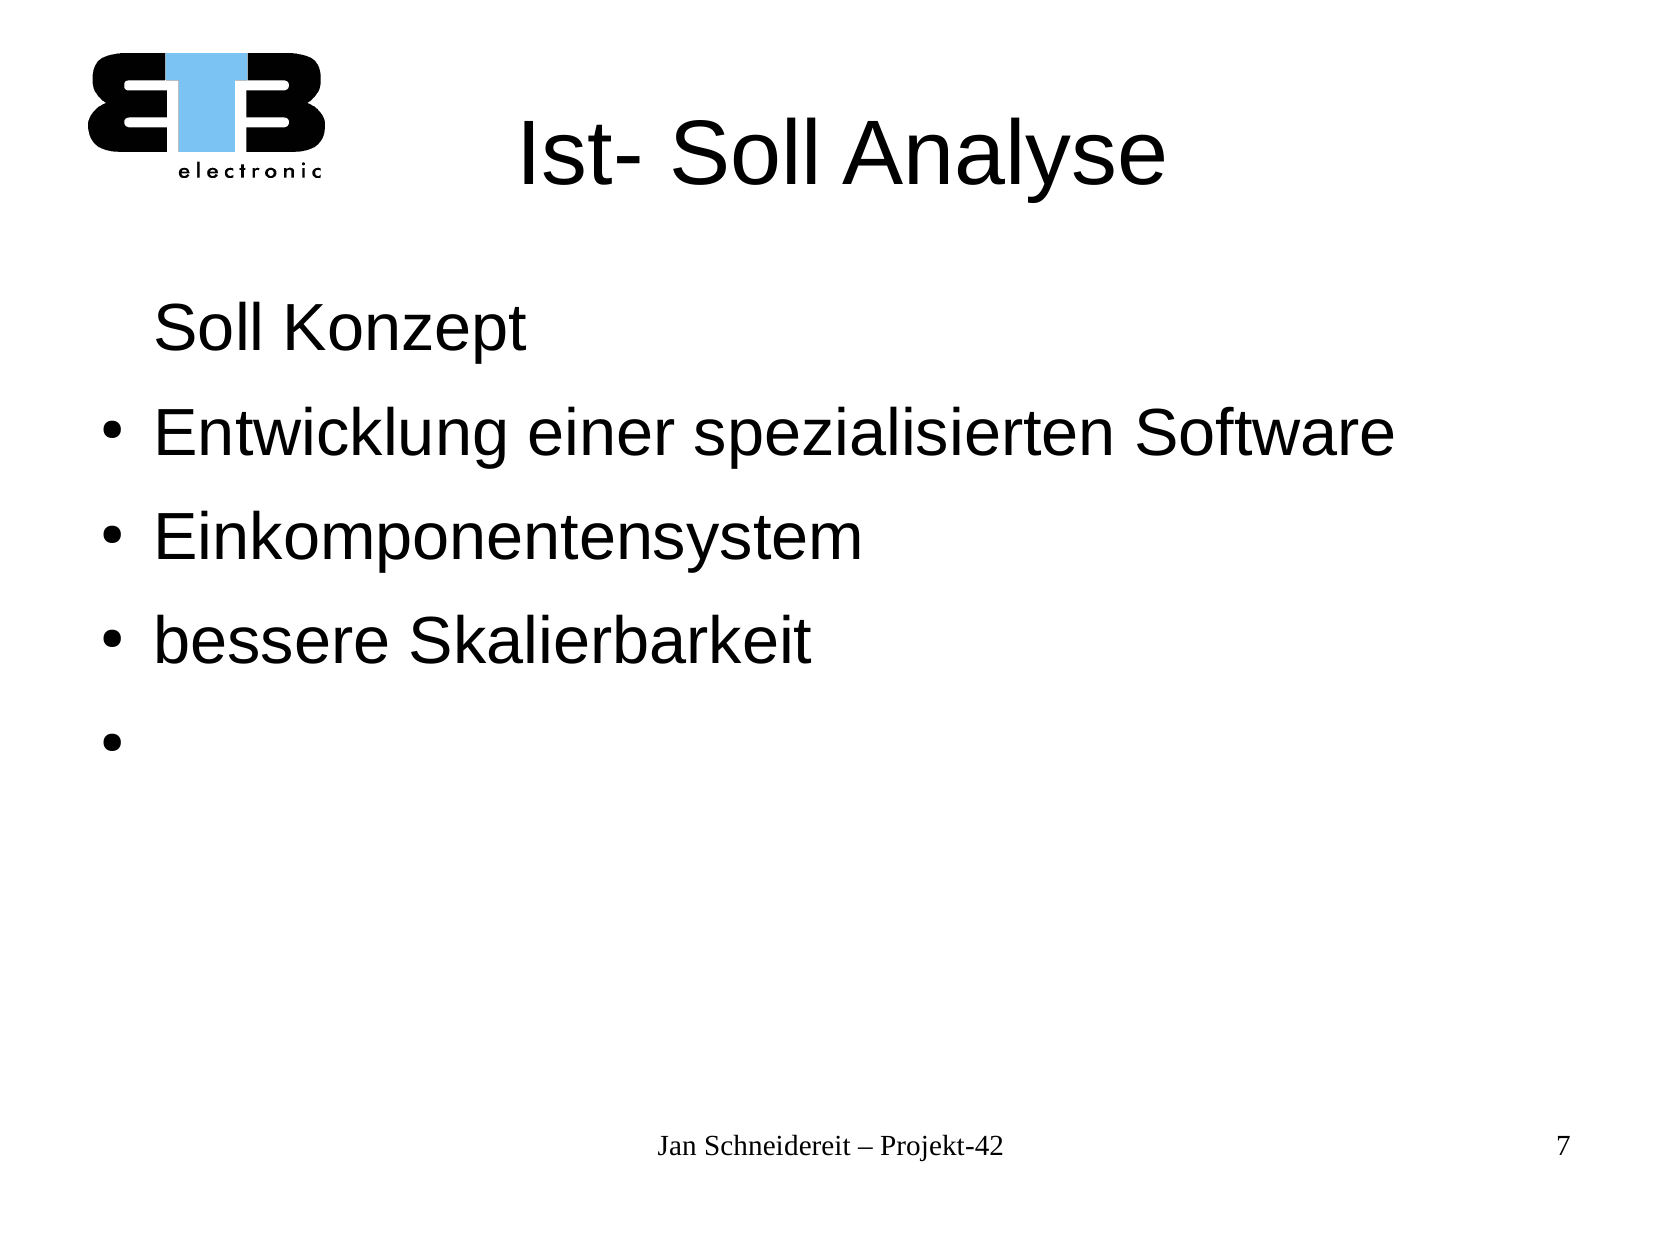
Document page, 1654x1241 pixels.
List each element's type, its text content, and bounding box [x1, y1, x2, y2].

title Ist- Soll Analyse [82, 49, 1571, 257]
list Soll Konzept Entwicklung einer spezialisierten Software Einkomponentensystem bessere Skalierbarkeit [82, 290, 1571, 1109]
